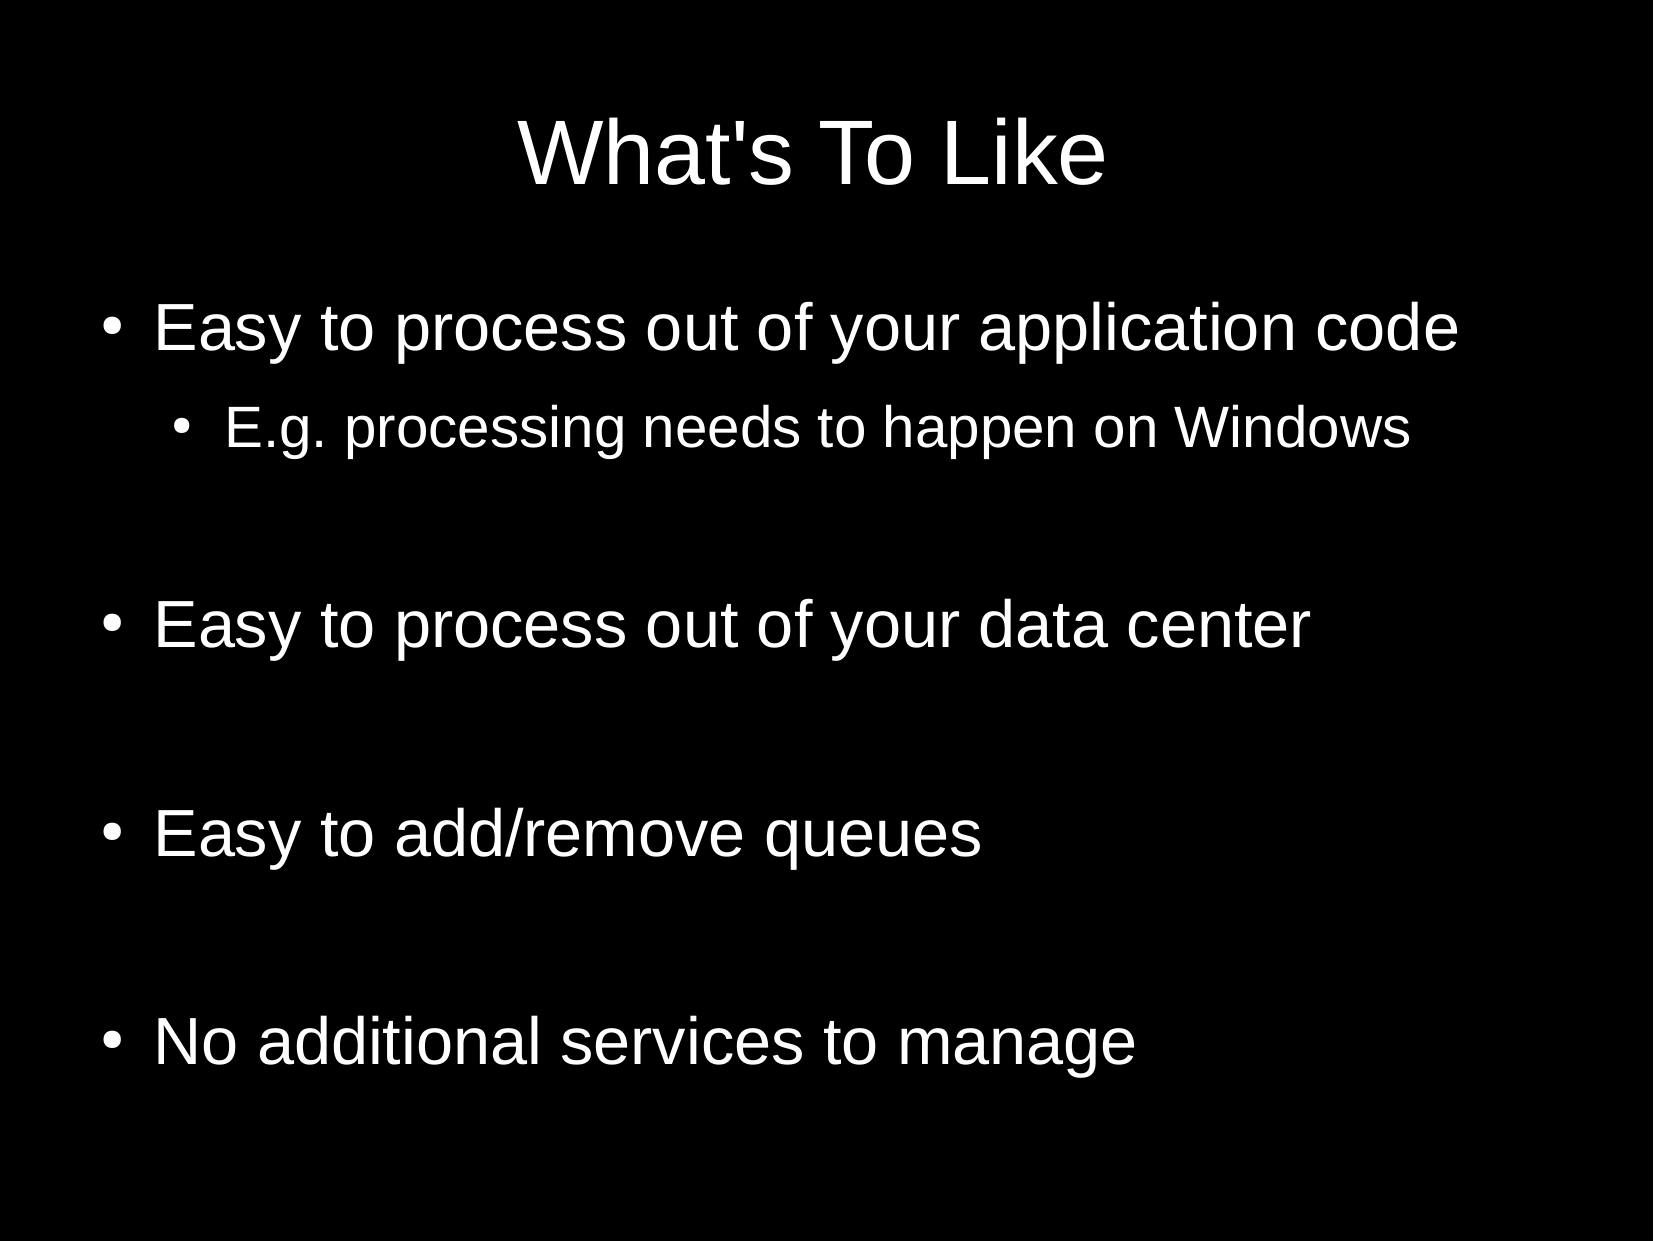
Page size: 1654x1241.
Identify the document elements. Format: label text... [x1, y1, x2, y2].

list Easy to process out of your application code E.g. processing needs to happen on Windows Easy to process out of your data center Easy to add/remove queues No additional services to manage [82, 290, 1571, 1109]
title What's To Like [82, 49, 1571, 257]
